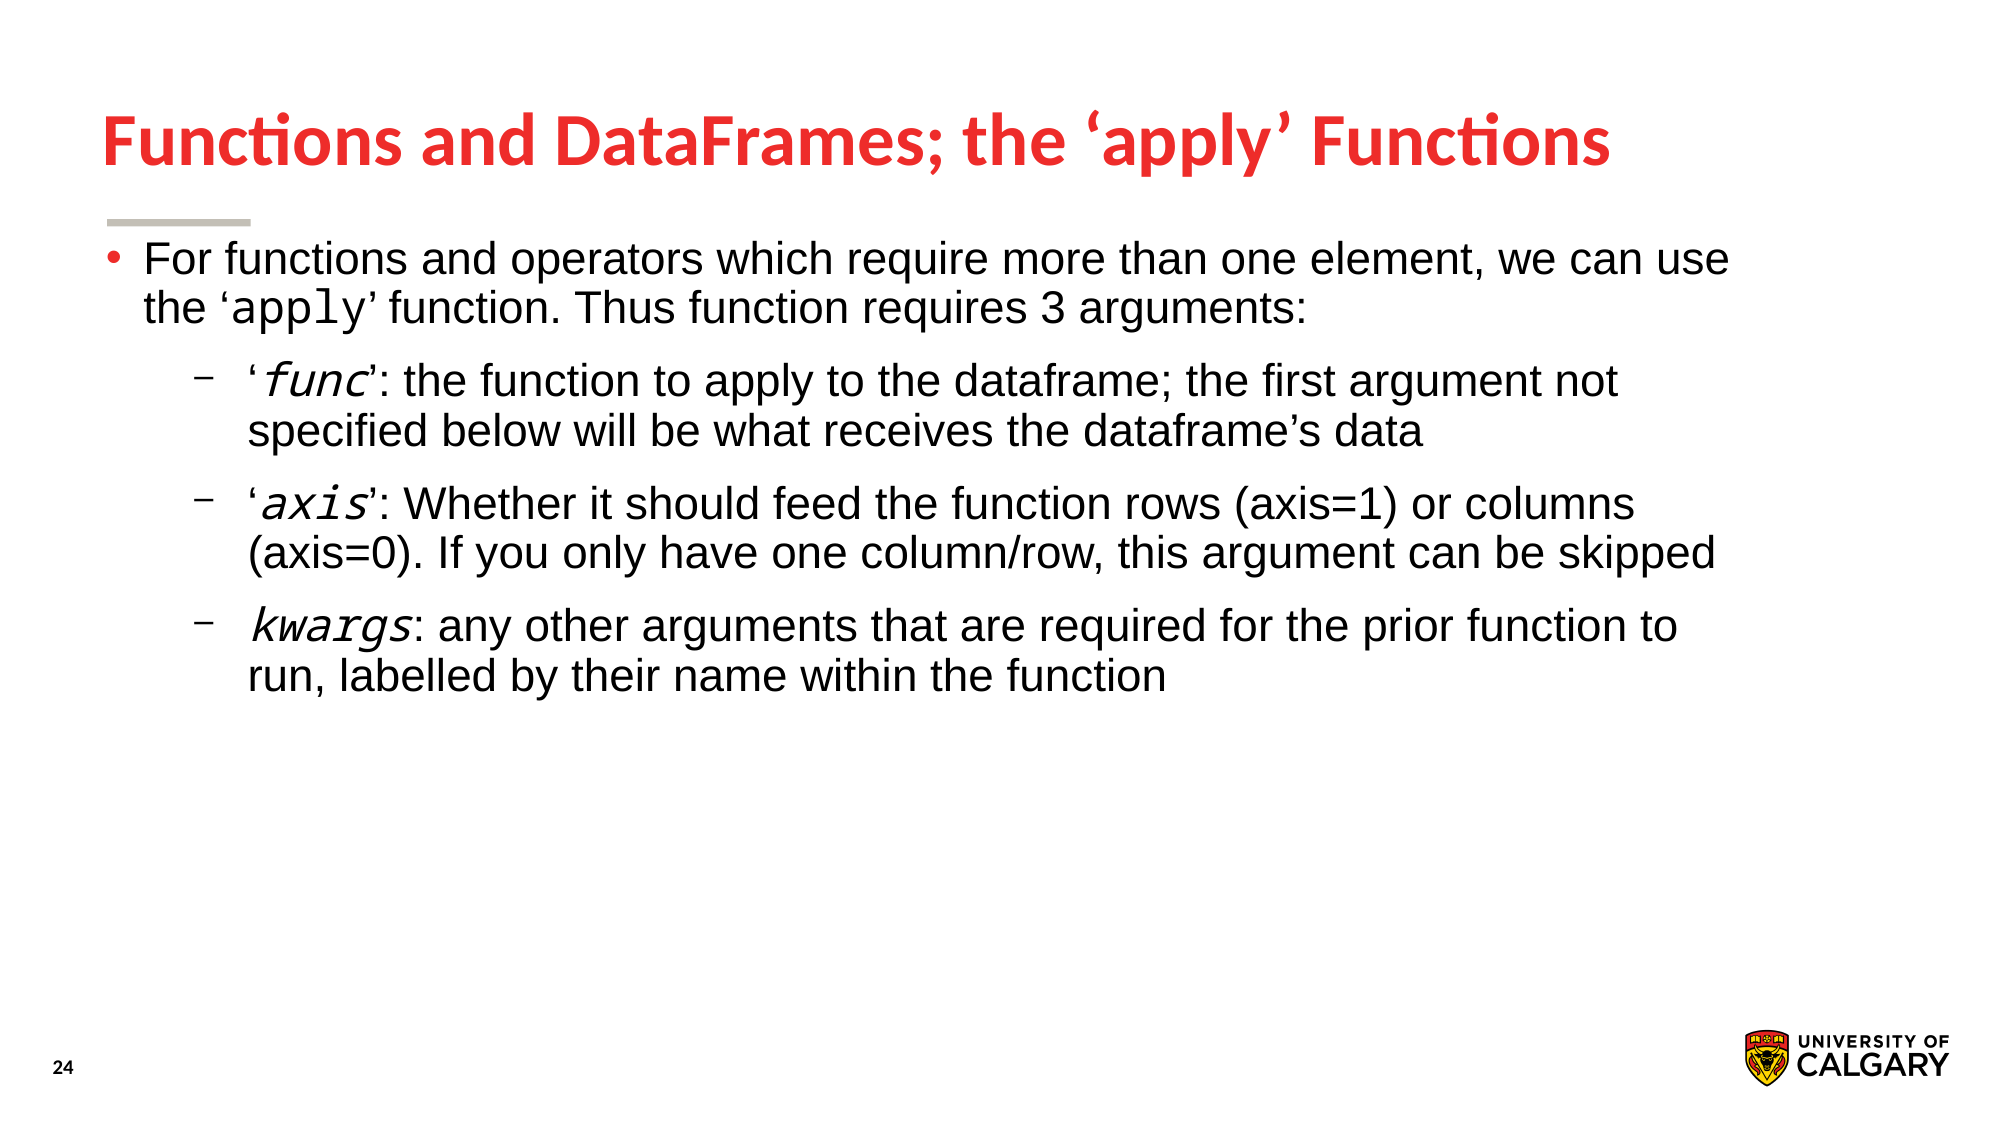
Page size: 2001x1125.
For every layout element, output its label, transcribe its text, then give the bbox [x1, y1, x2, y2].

list For functions and operators which require more than one element, we can use the ‘apply’ function. Thus function requires 3 arguments: ‘func’: the function to apply to the dataframe; the first argument not specified below will be what receives the dataframe’s data ‘axis’: Whether it should feed the function rows (axis=1) or columns (axis=0). If you only have one column/row, this argument can be skipped kwargs: any other arguments that are required for the prior function to run, labelled by their name within the function [91, 227, 1774, 941]
picture [1722, 1012, 1972, 1099]
title Functions and DataFrames; the ‘apply’ Functions [87, 60, 1774, 222]
